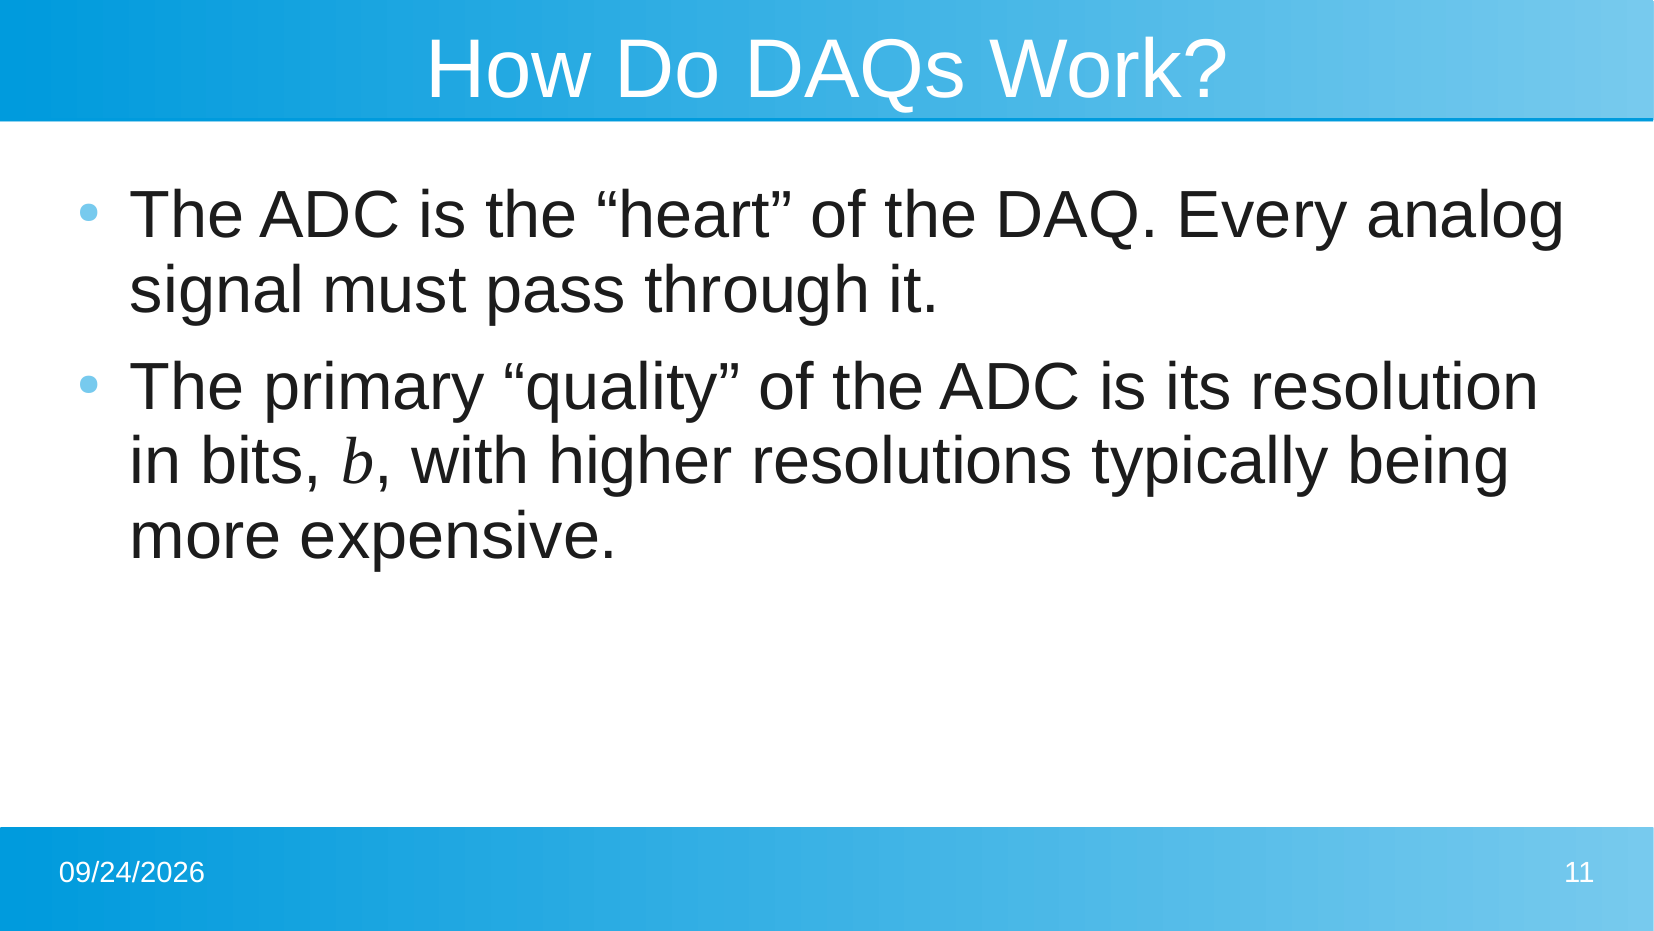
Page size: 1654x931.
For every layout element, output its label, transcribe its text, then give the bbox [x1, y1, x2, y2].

title How Do DAQs Work​? [59, 22, 1595, 116]
list The ADC is the “heart” of the DAQ. Every analog signal must pass through it. The primary “quality” of the ADC is its resolution in bits, b, with higher resolutions typically being more expensive. [59, 177, 1595, 768]
